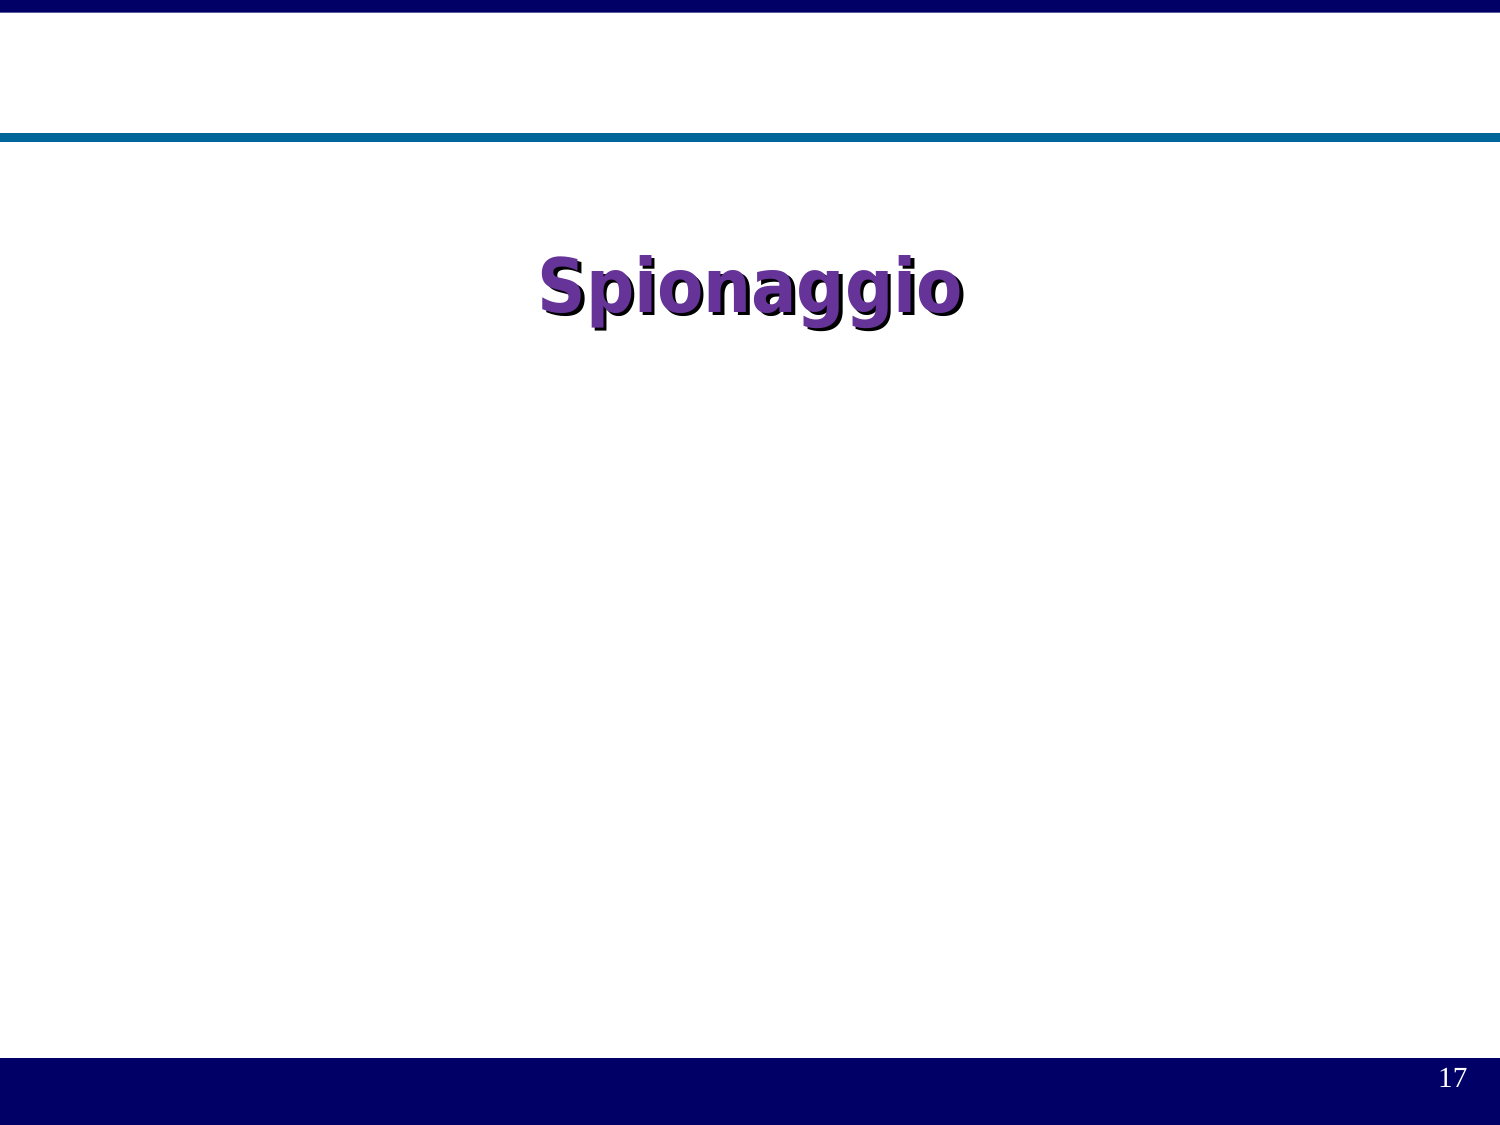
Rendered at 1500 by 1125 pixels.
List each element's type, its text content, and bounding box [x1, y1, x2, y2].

subtitle Spionaggio [30, 0, 1471, 580]
